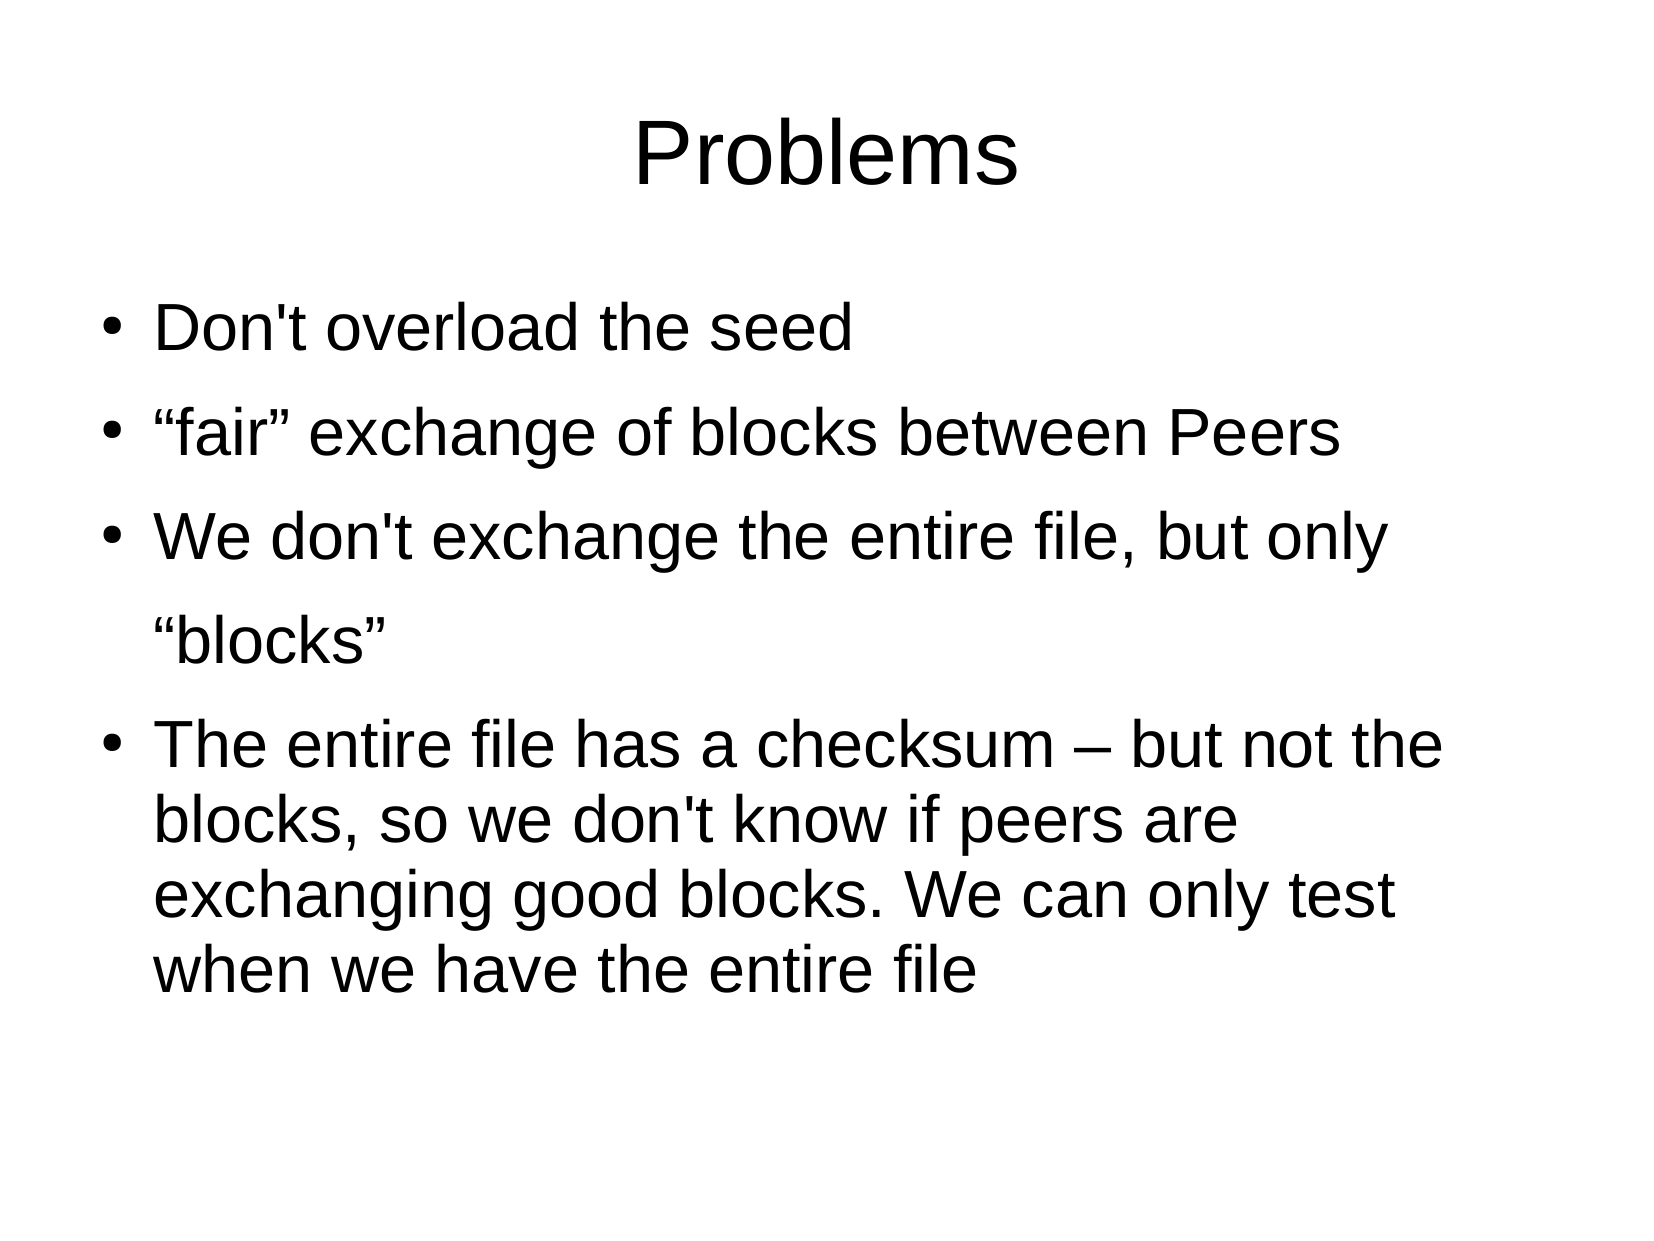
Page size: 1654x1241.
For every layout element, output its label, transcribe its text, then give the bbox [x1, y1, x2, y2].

title Problems [82, 49, 1571, 257]
list Don't overload the seed “fair” exchange of blocks between Peers We don't exchange the entire file, but only “blocks” The entire file has a checksum – but not the blocks, so we don't know if peers are exchanging good blocks. We can only test when we have the entire file [82, 290, 1571, 1010]
